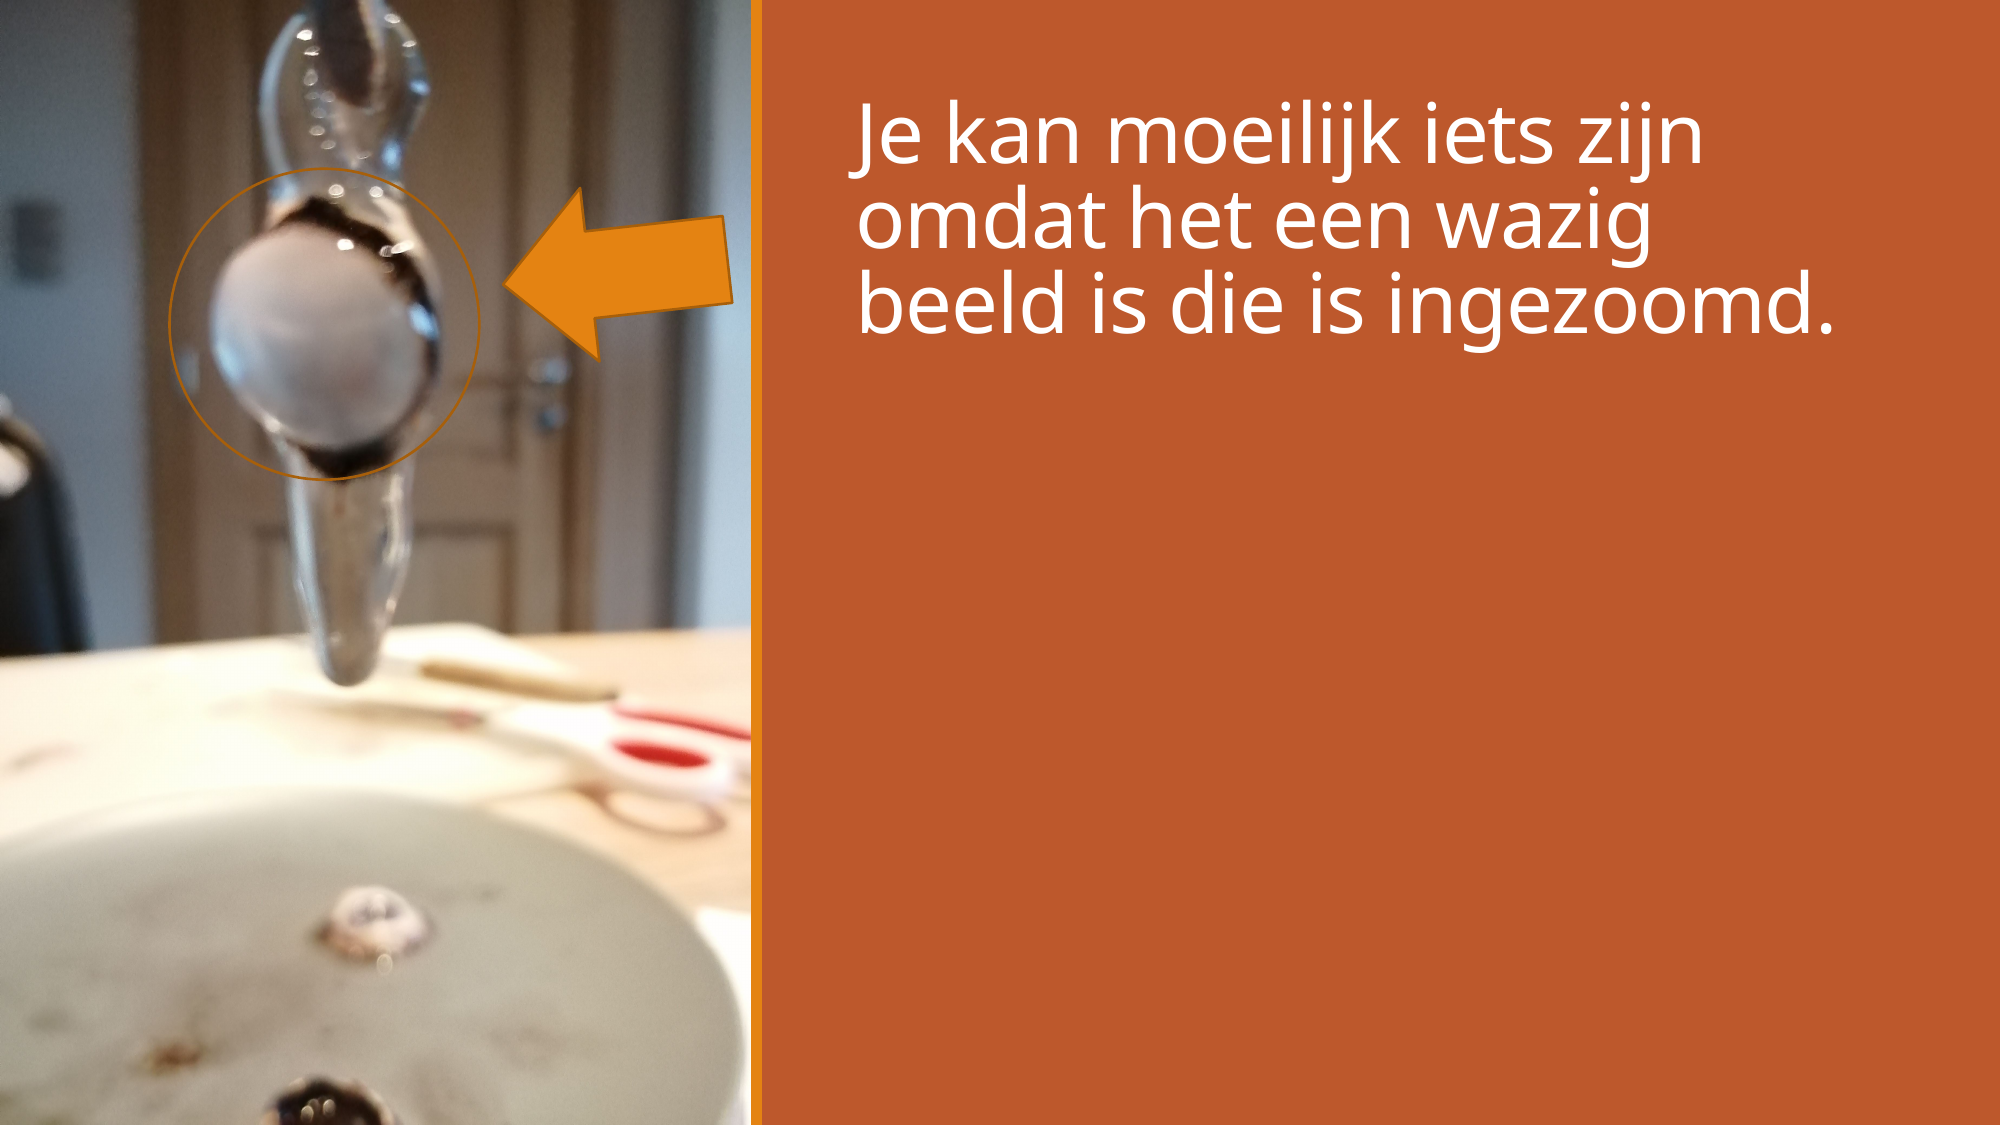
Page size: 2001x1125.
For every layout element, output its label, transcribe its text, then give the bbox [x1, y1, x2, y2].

text_box [751, 0, 2000, 1125]
text_box [502, 187, 733, 362]
title Je kan moeilijk iets zijn omdat het een wazig beeld is die is ingezoomd. [840, 84, 1881, 359]
picture [0, 0, 751, 1125]
